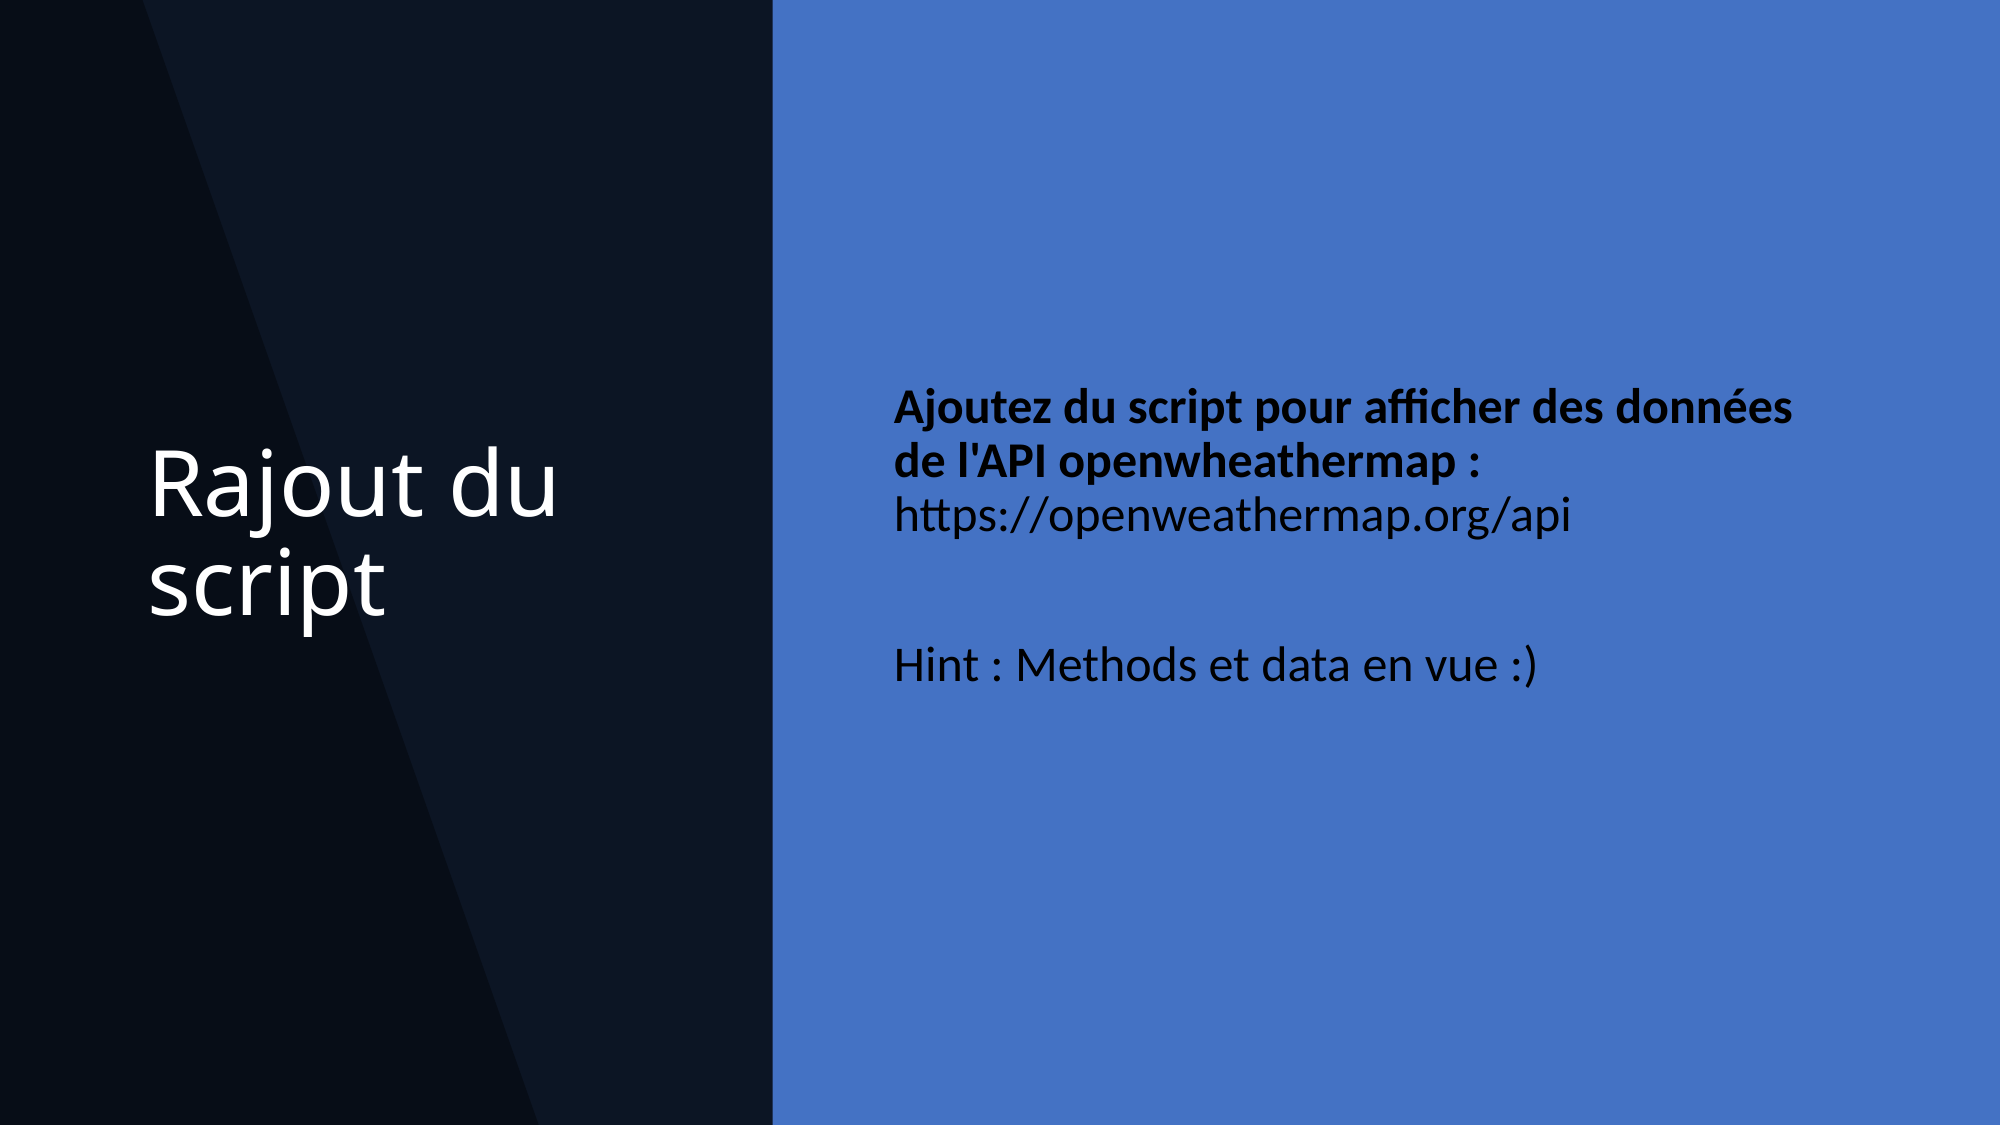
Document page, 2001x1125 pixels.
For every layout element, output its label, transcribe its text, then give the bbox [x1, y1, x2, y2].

title Rajout du script [131, 104, 671, 968]
text_box [0, 0, 2000, 1125]
list Ajoutez du script pour afficher des données de l'API openwheathermap : https://openweathermap.org/api Hint : Methods et data en vue :) [878, 104, 1868, 968]
